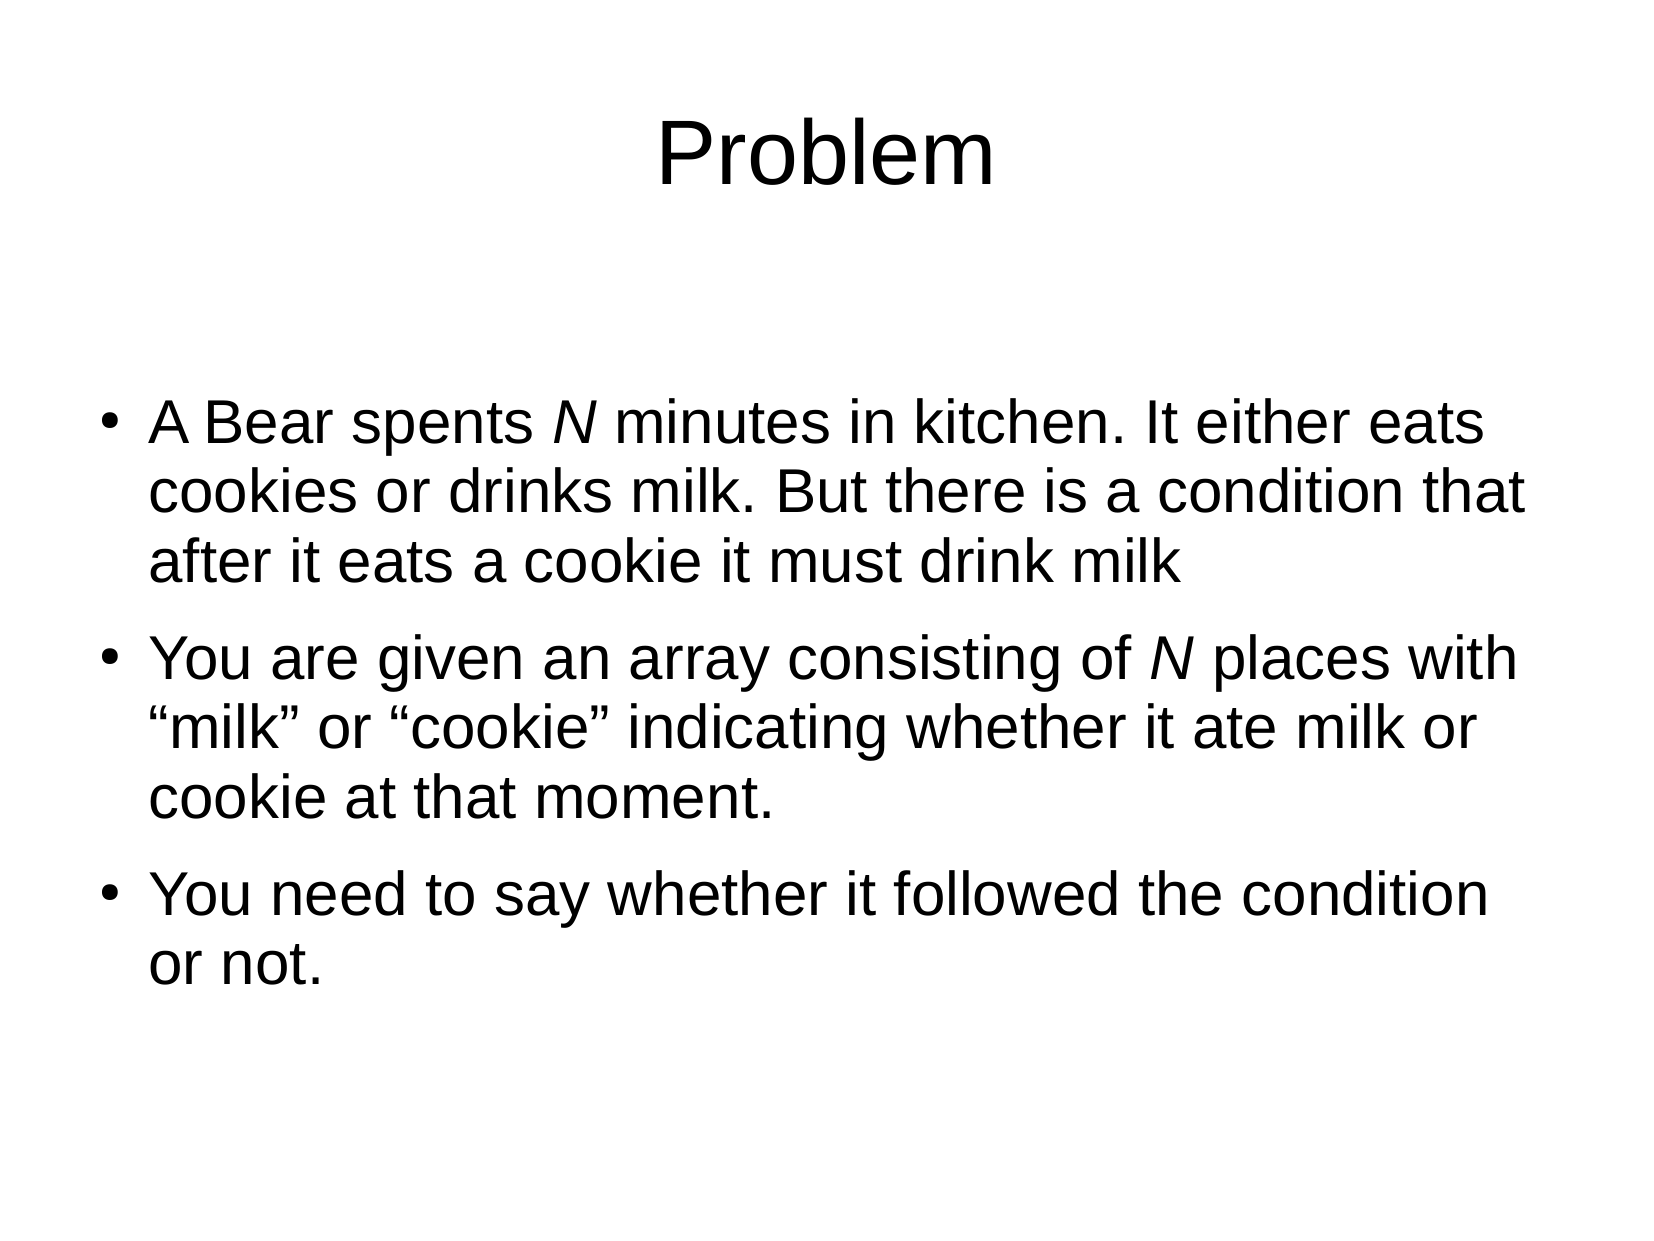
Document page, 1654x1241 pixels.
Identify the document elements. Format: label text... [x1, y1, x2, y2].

title Problem [82, 49, 1571, 257]
list A Bear spents N minutes in kitchen. It either eats cookies or drinks milk. But there is a condition that after it eats a cookie it must drink milk You are given an array consisting of N places with “milk” or “cookie” indicating whether it ate milk or cookie at that moment. You need to say whether it followed the condition or not. [82, 290, 1571, 1010]
